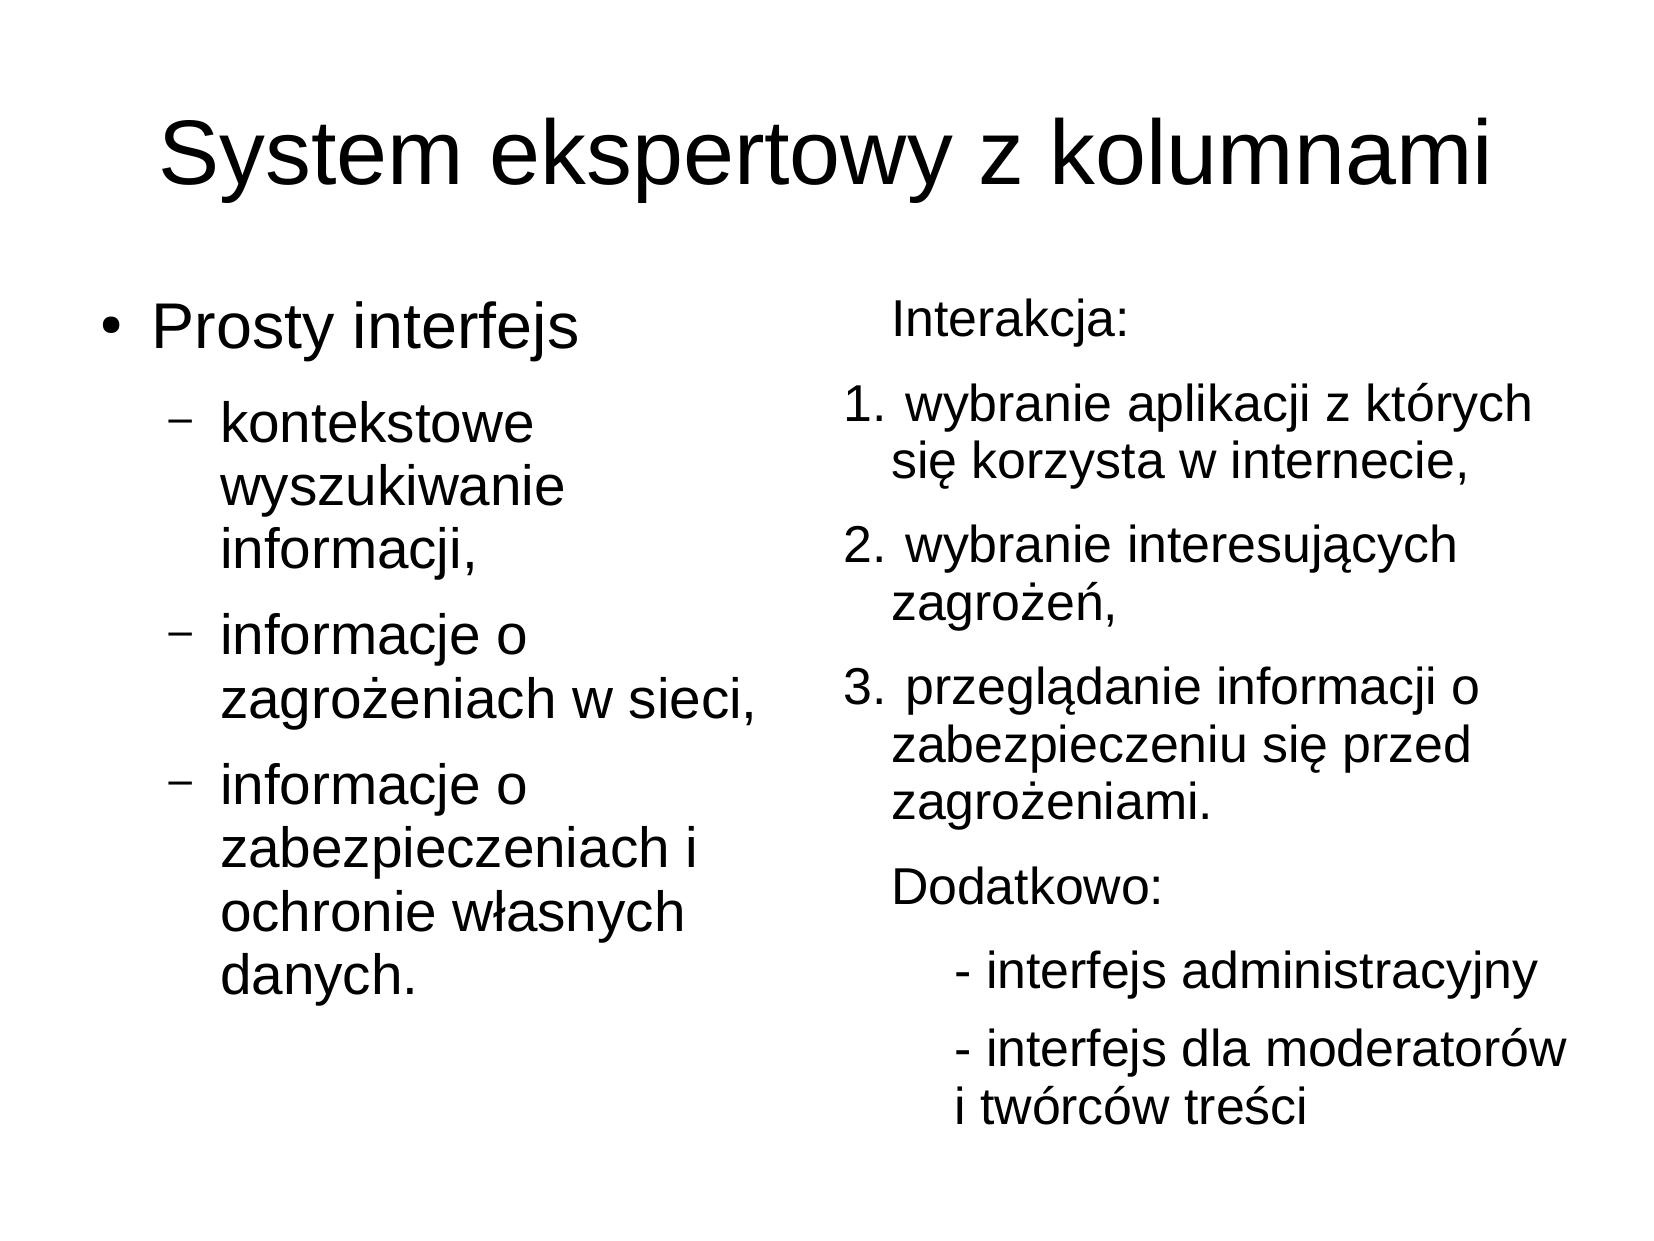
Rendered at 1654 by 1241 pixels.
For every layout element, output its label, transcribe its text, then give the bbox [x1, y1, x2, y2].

list Prosty interfejs kontekstowe wyszukiwanie informacji, informacje o zagrożeniach w sieci, informacje o zabezpieczeniach i ochronie własnych danych. [82, 290, 793, 1010]
list Interakcja: wybranie aplikacji z których się korzysta w internecie, wybranie interesujących zagrożeń, przeglądanie informacji o zabezpieczeniu się przed zagrożeniami. Dodatkowo: - interfejs administracyjny - interfejs dla moderatorów i twórców treści [828, 290, 1571, 1170]
title System ekspertowy z kolumnami [82, 49, 1571, 257]
